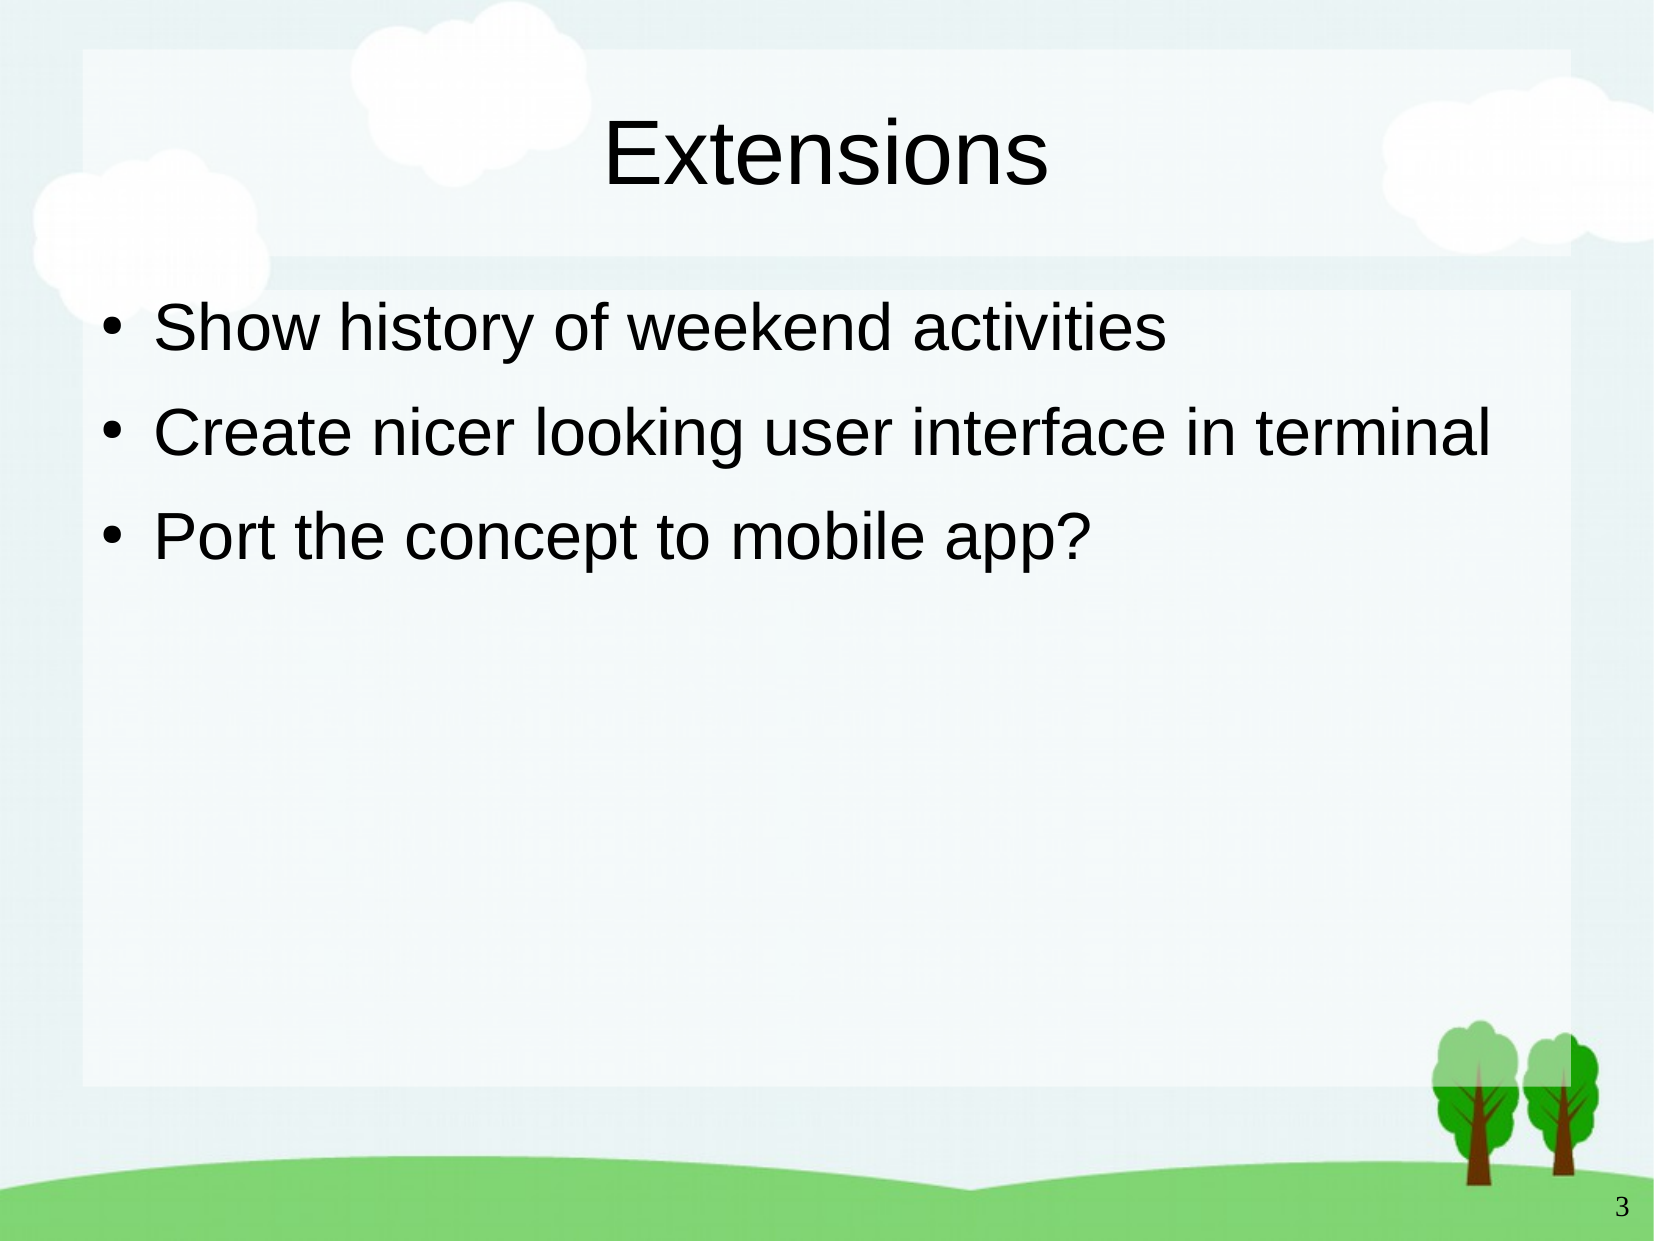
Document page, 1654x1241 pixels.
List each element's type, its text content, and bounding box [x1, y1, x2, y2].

list Show history of weekend activities Create nicer looking user interface in terminal Port the concept to mobile app? [82, 290, 1571, 1087]
picture [0, 0, 1654, 1241]
title Extensions [82, 49, 1571, 257]
